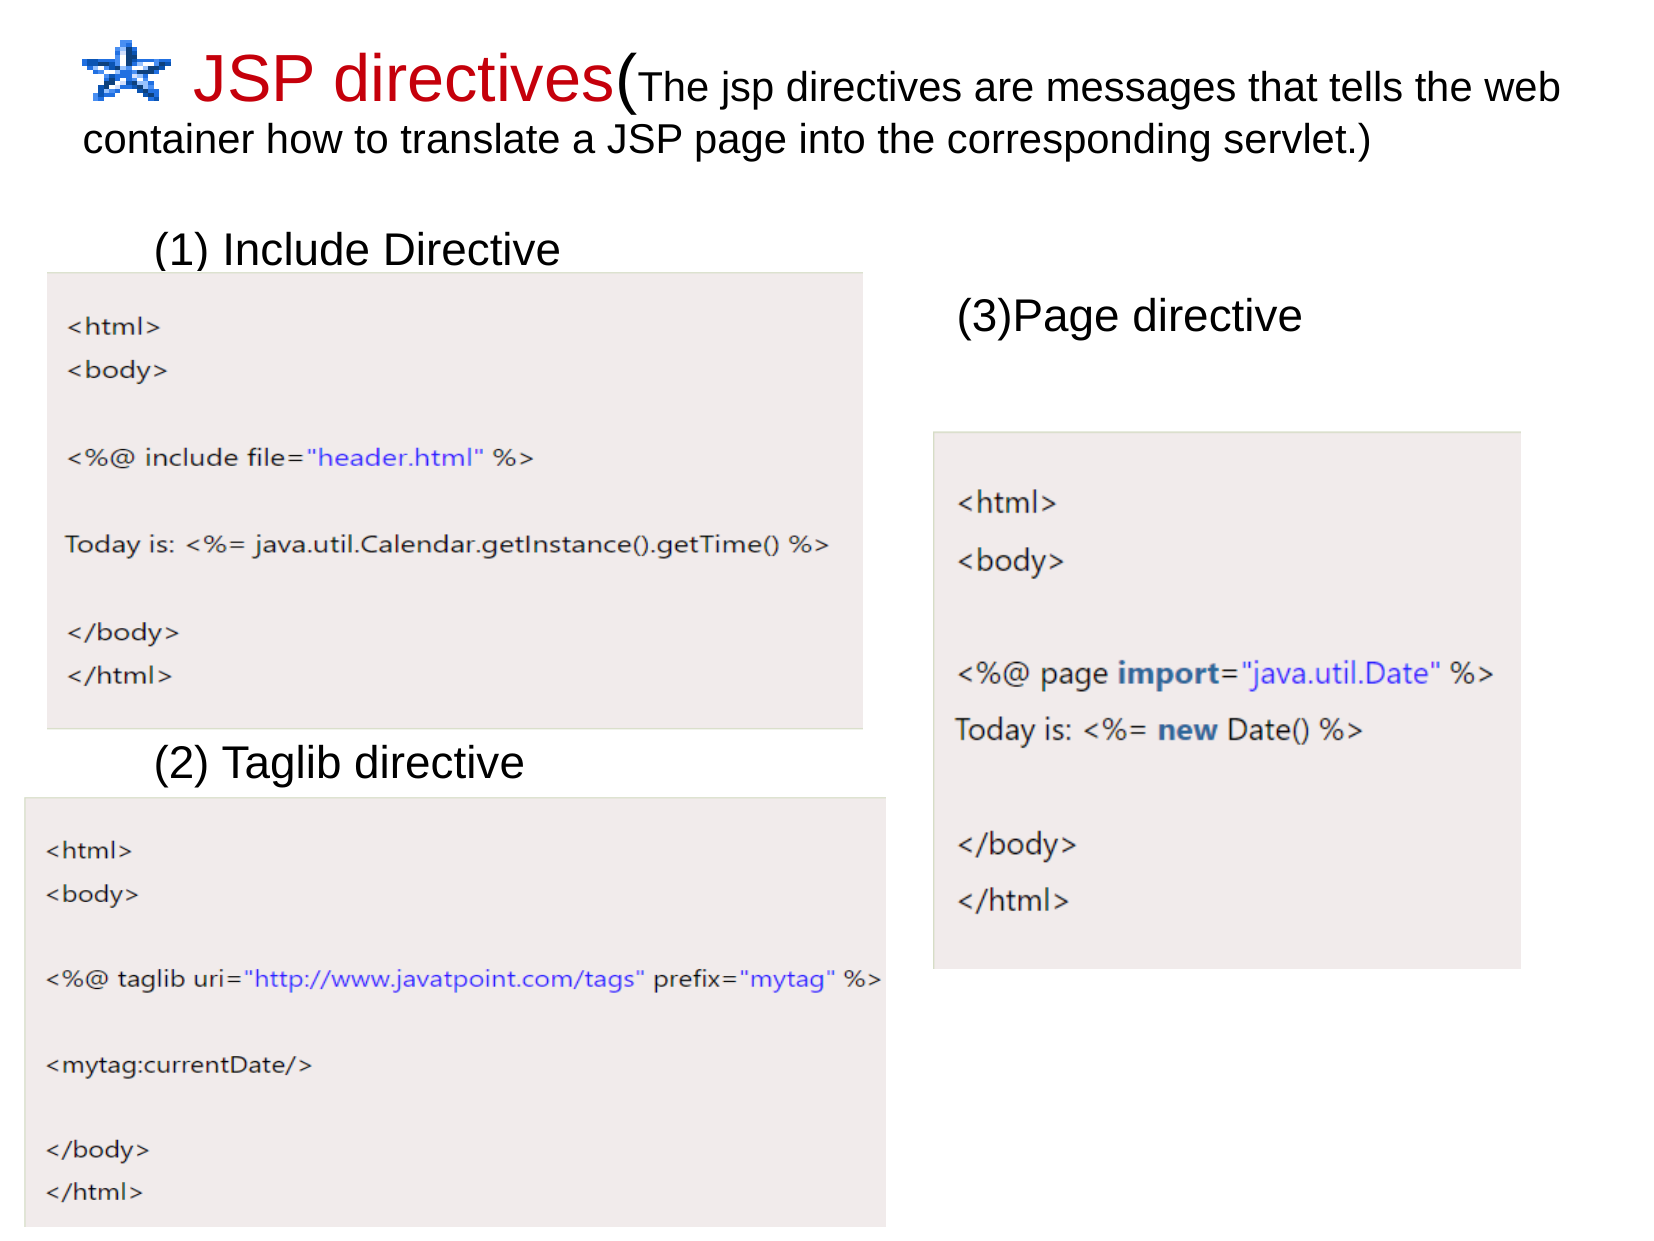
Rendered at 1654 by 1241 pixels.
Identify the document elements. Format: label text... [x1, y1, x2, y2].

list (1) Include Directive [82, 224, 809, 271]
list (3)Page directive [885, 290, 1572, 1109]
picture [23, 789, 886, 1227]
title JSP directives(The jsp directives are messages that tells the web container how to translate a JSP page into the corresponding servlet.) [82, 40, 1571, 163]
picture [47, 271, 863, 733]
list (2) Taglib directive [82, 733, 809, 789]
picture [933, 416, 1521, 969]
picture [82, 40, 171, 101]
